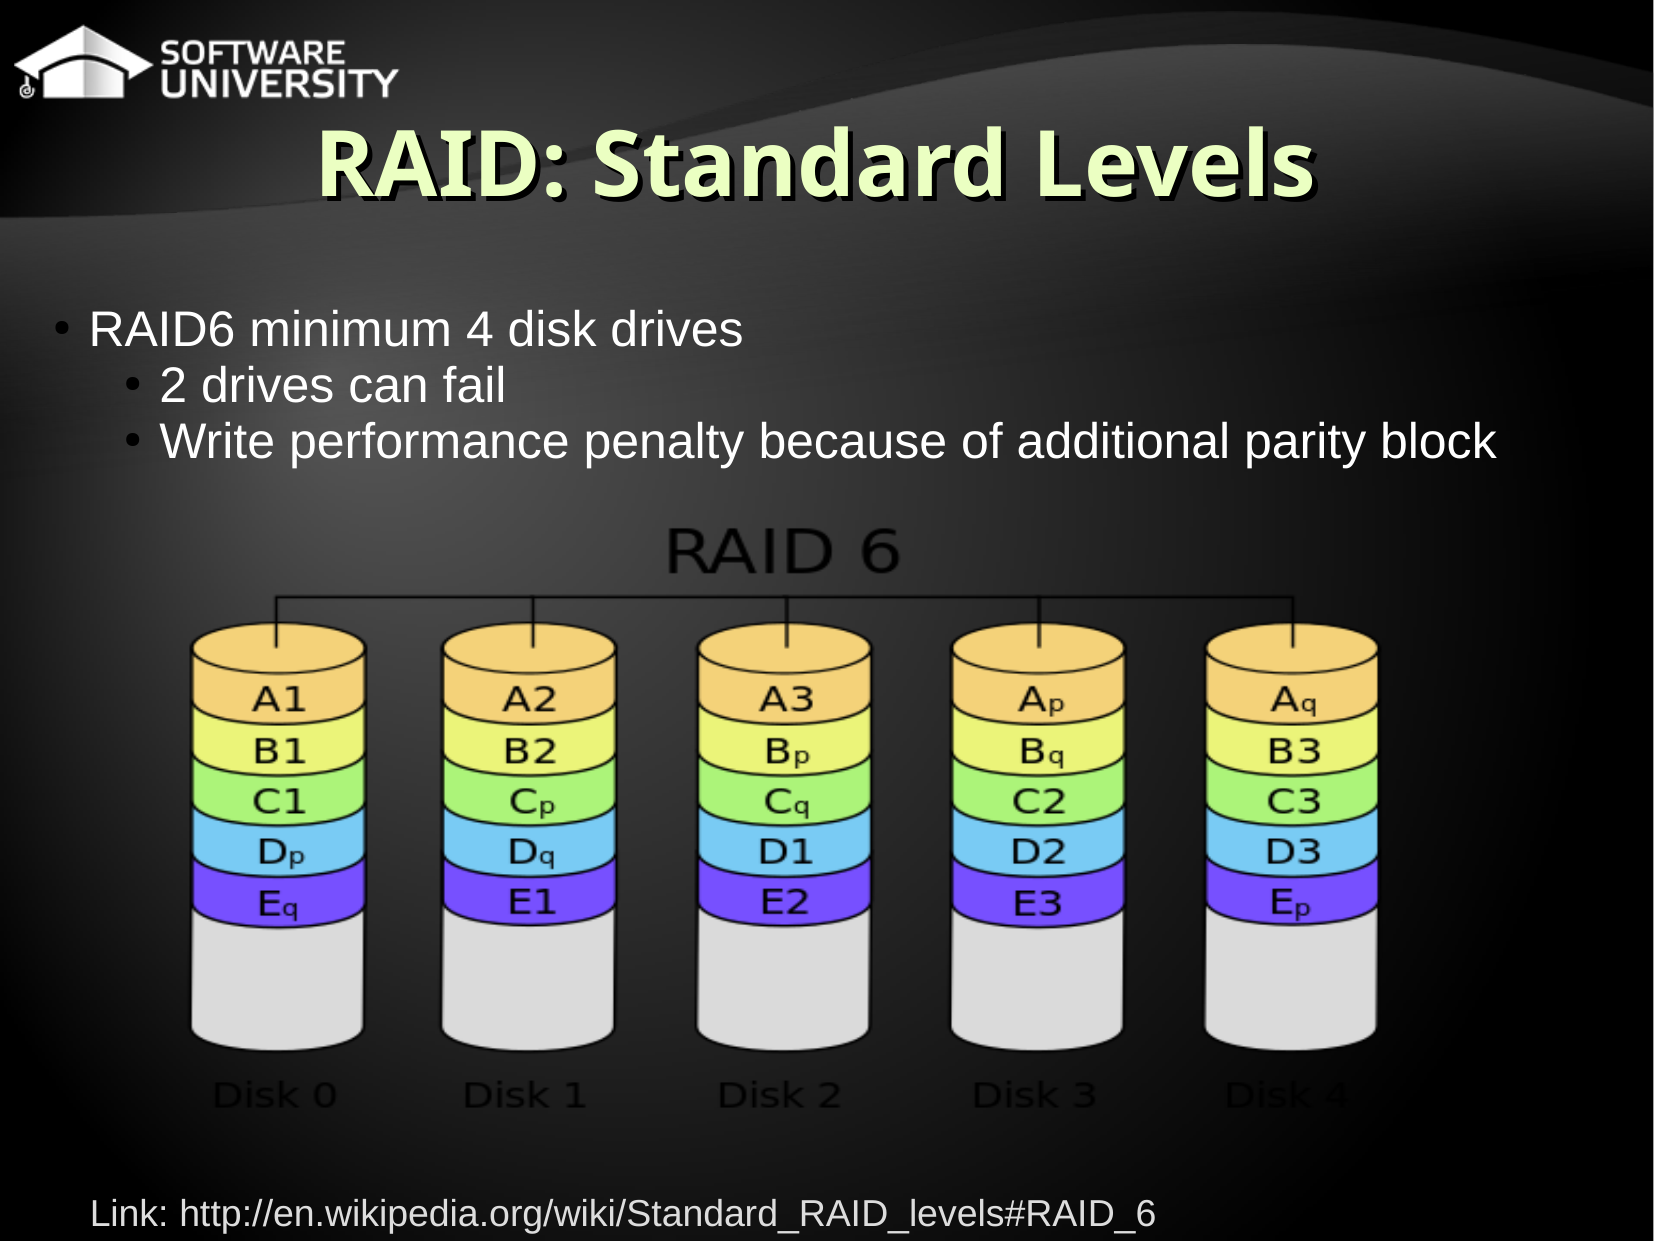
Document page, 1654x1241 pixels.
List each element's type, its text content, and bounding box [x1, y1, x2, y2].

picture [0, 0, 1654, 1241]
text_box RAID6 minimum 4 disk drives 2 drives can fail Write performance penalty because of additional parity block [38, 294, 1514, 477]
text_box Link: http://en.wikipedia.org/wiki/Standard_RAID_levels#RAID_6 [75, 1185, 1175, 1241]
title RAID: Standard Levels [71, 105, 1560, 216]
